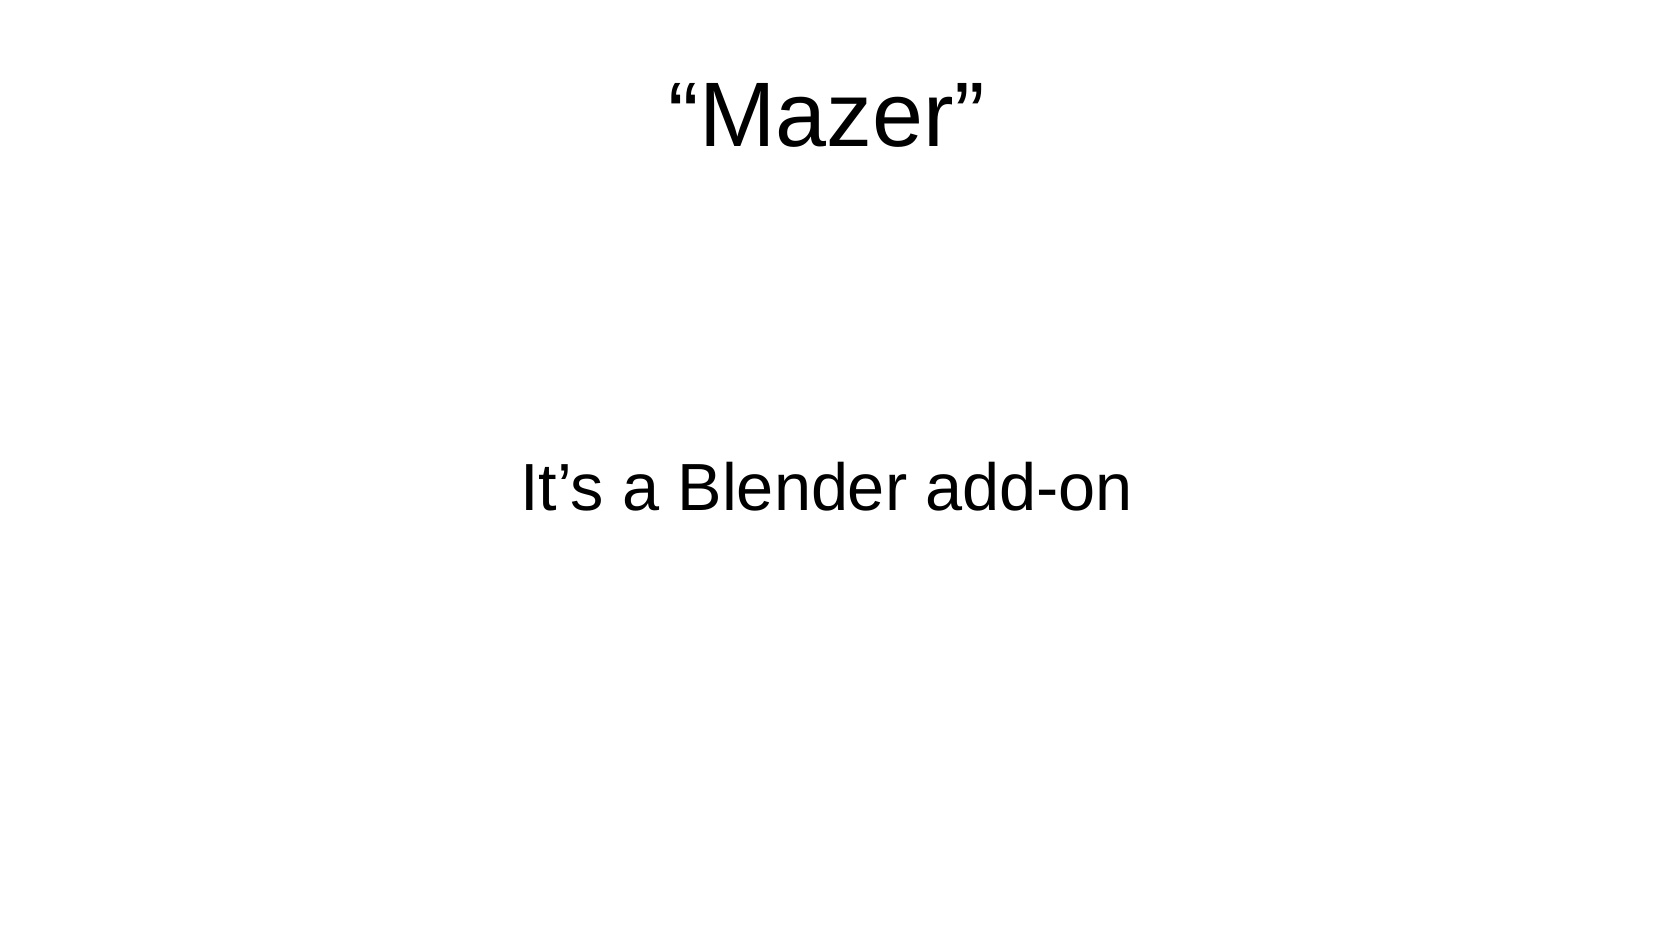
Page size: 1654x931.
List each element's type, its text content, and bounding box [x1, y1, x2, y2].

title “Mazer” [82, 37, 1571, 193]
subtitle It’s a Blender add-on [82, 217, 1571, 758]
